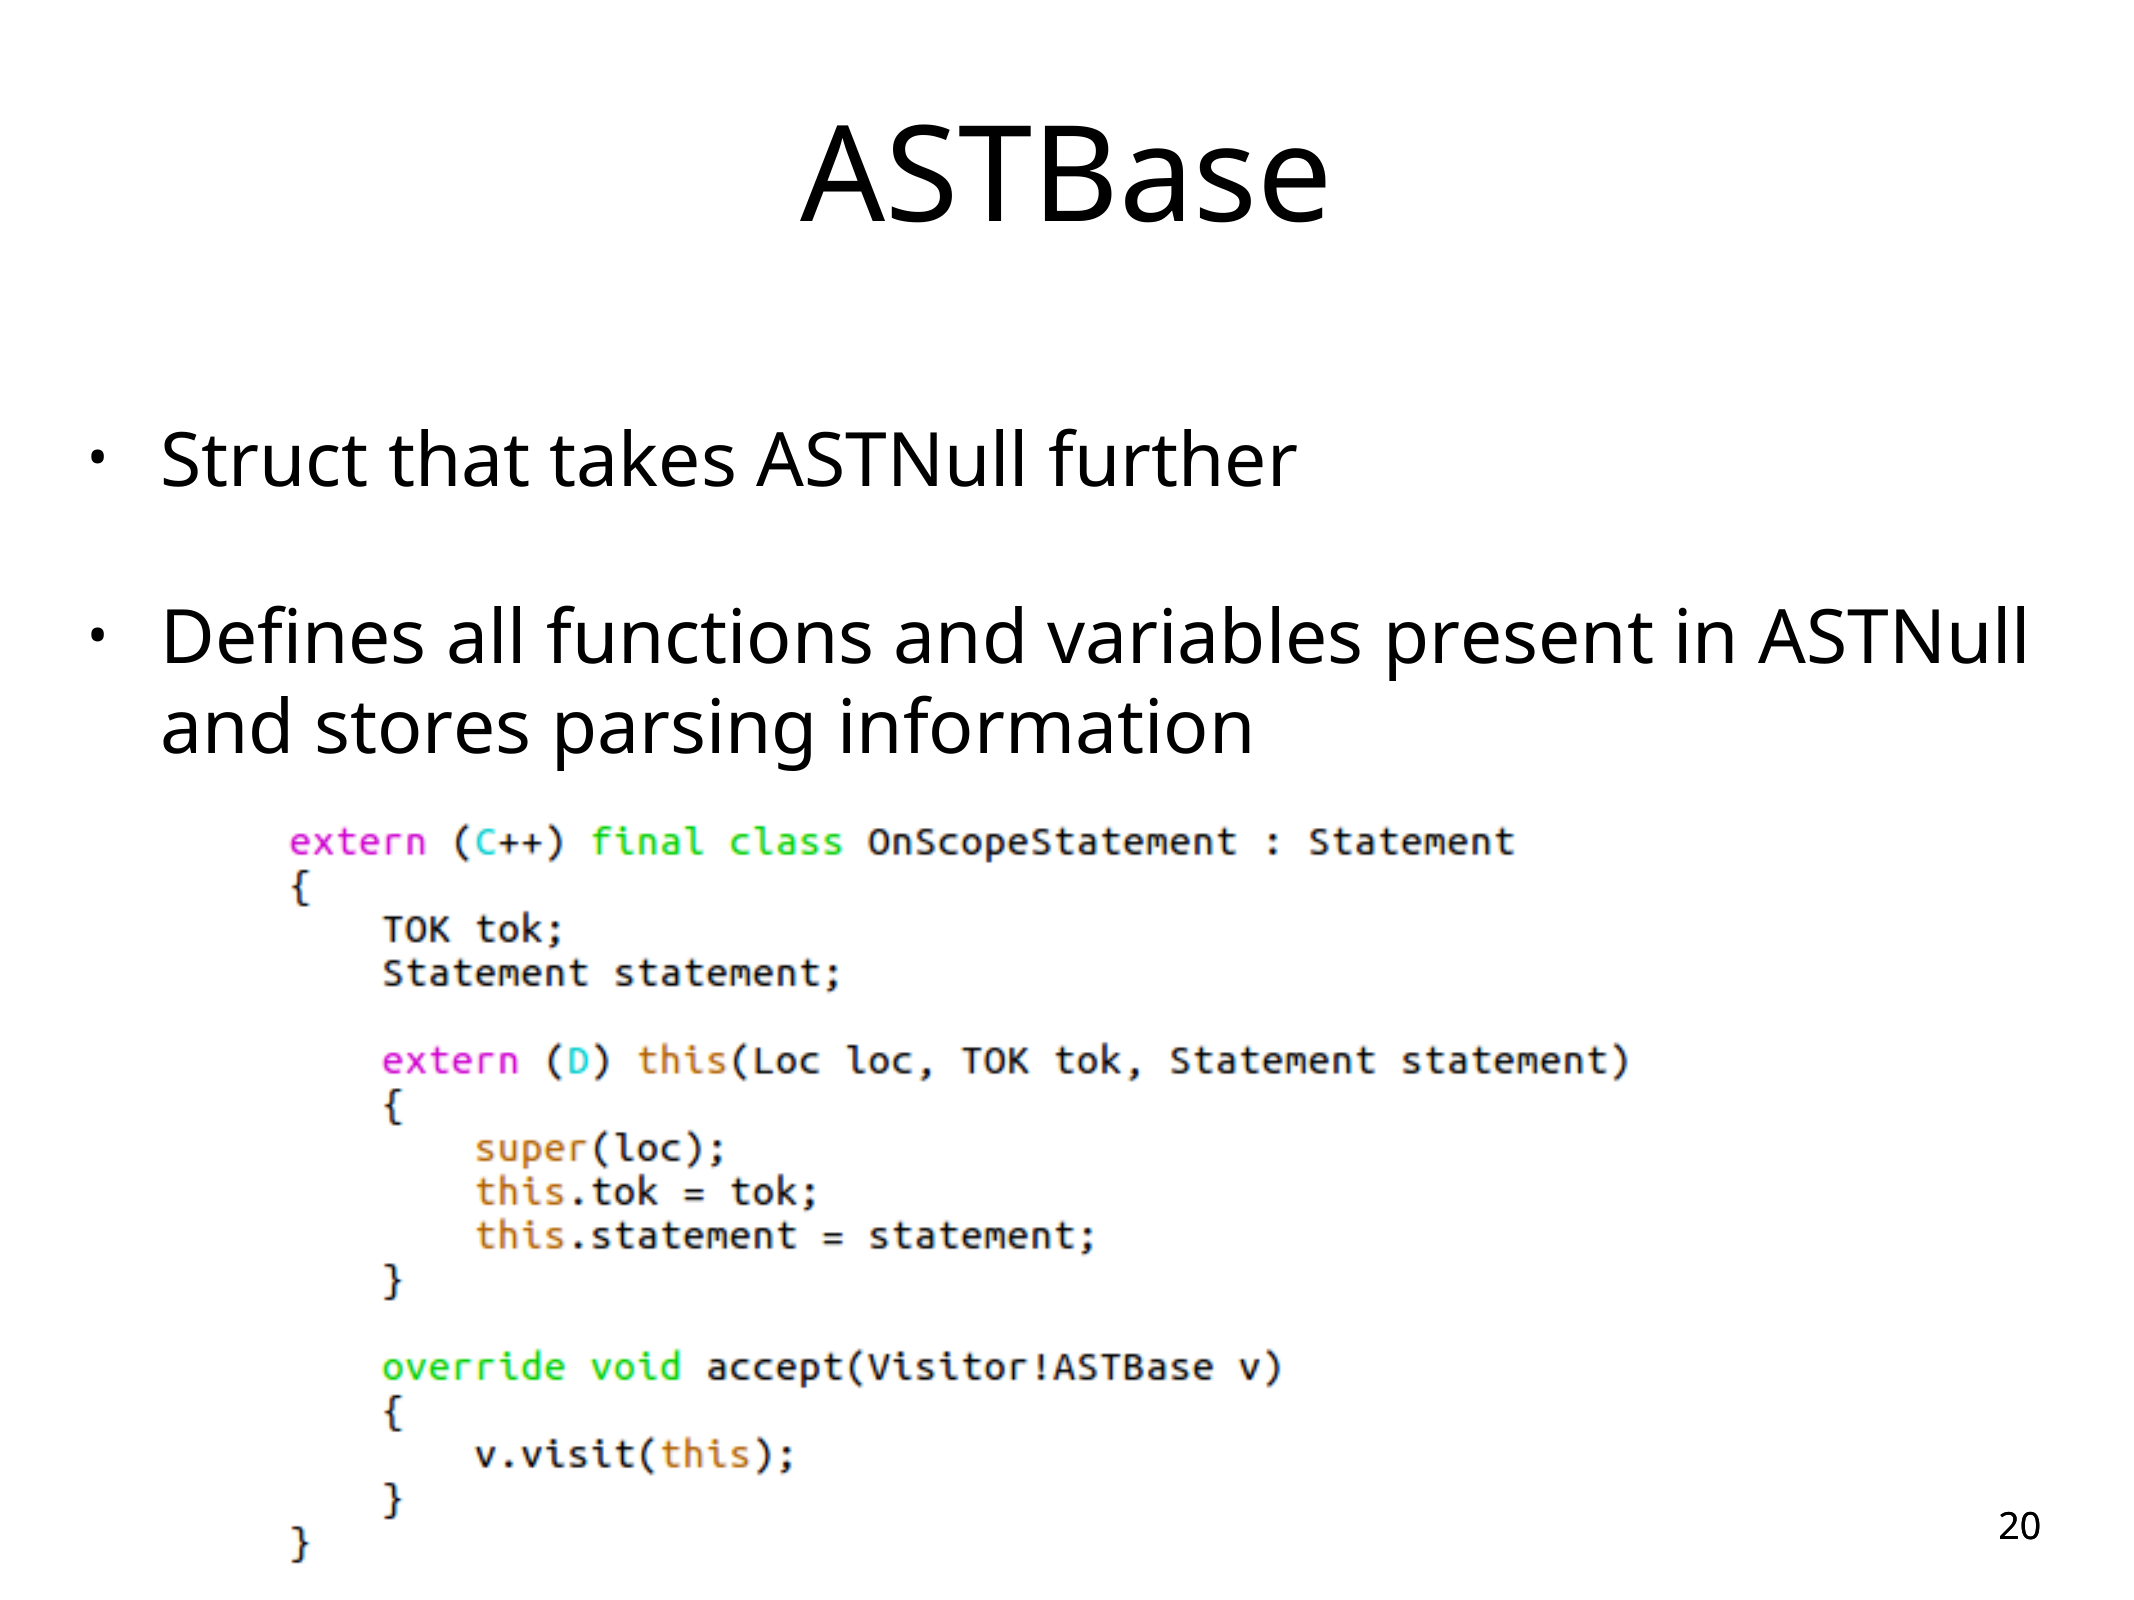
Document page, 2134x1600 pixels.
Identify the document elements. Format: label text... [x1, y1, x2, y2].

text_box <number> [1985, 1493, 2055, 1557]
list Struct that takes ASTNull further Defines all functions and variables present in ASTNull and stores parsing information [79, 312, 2055, 867]
title ASTBase [79, 72, 2055, 263]
picture [285, 809, 1651, 1584]
